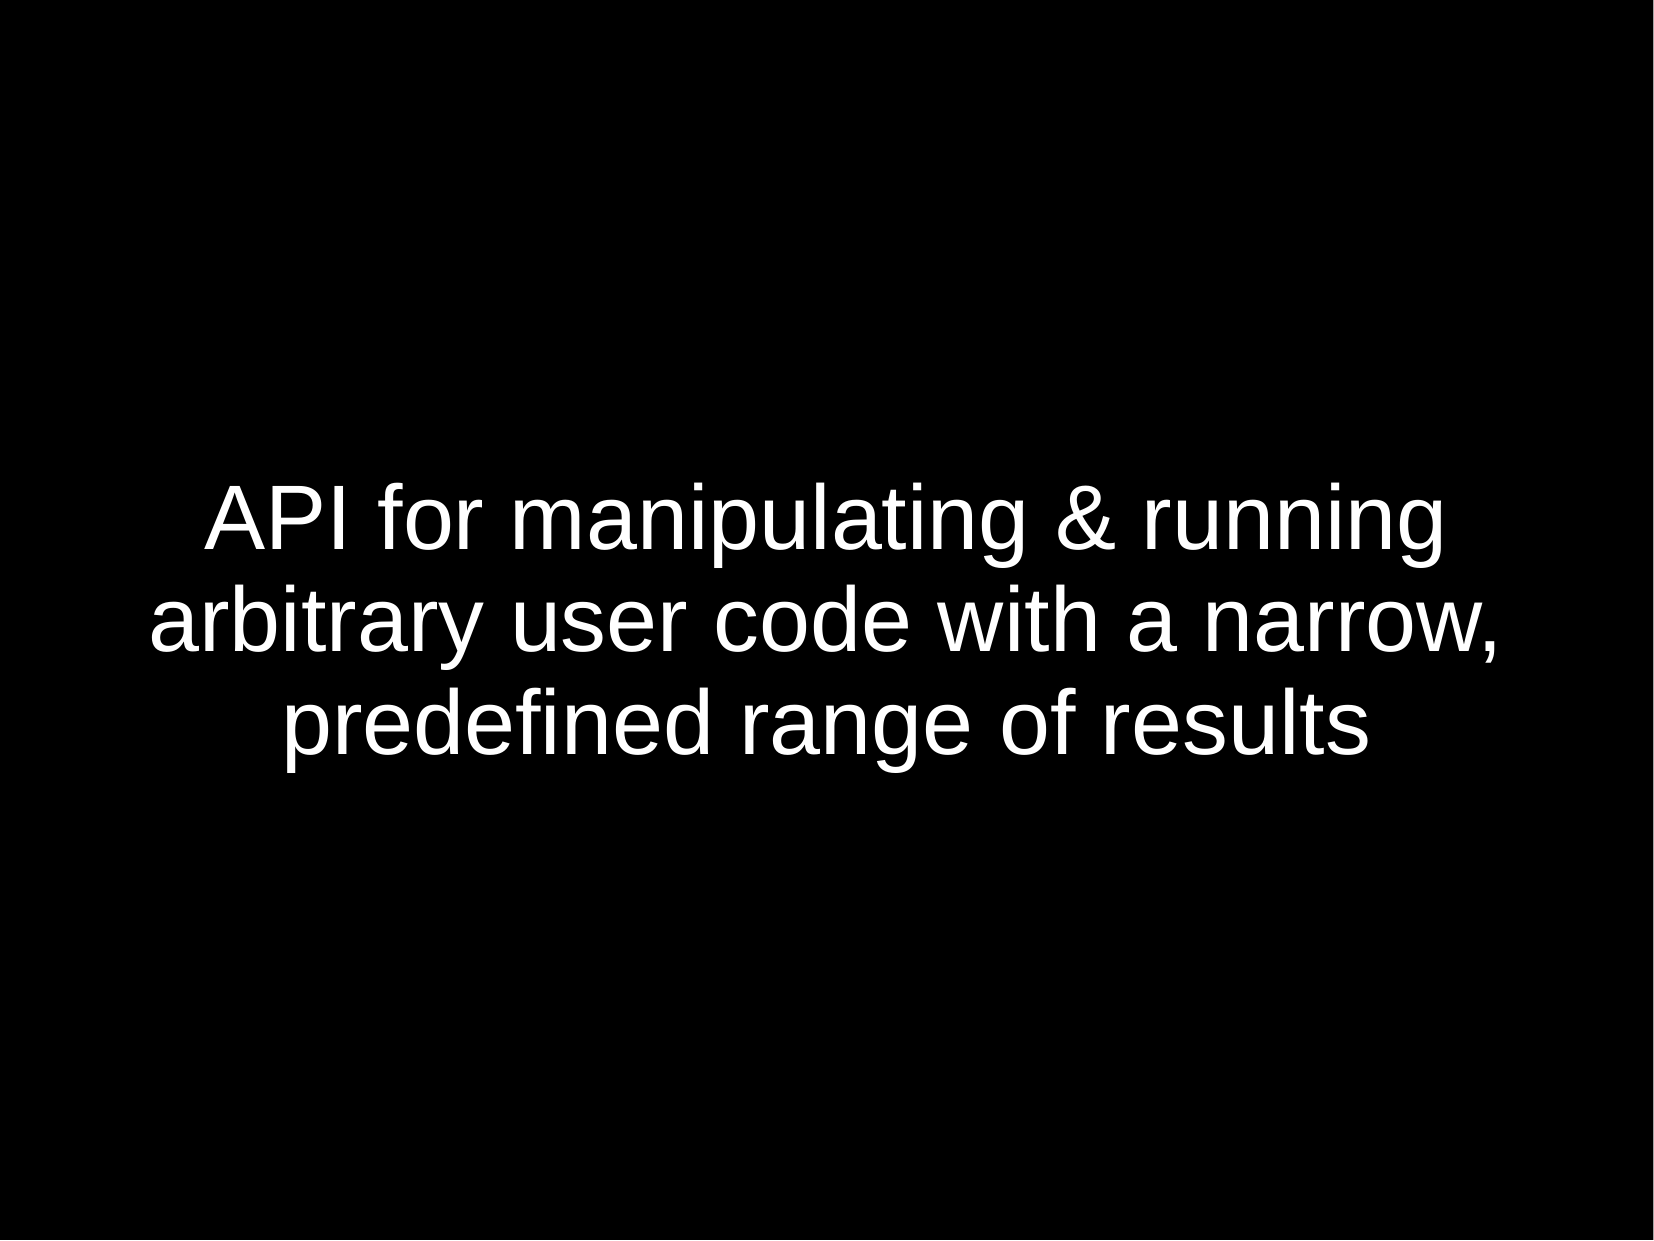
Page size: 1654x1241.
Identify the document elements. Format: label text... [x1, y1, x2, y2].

title API for manipulating & running arbitrary user code with a narrow, predefined range of results [82, 466, 1571, 774]
